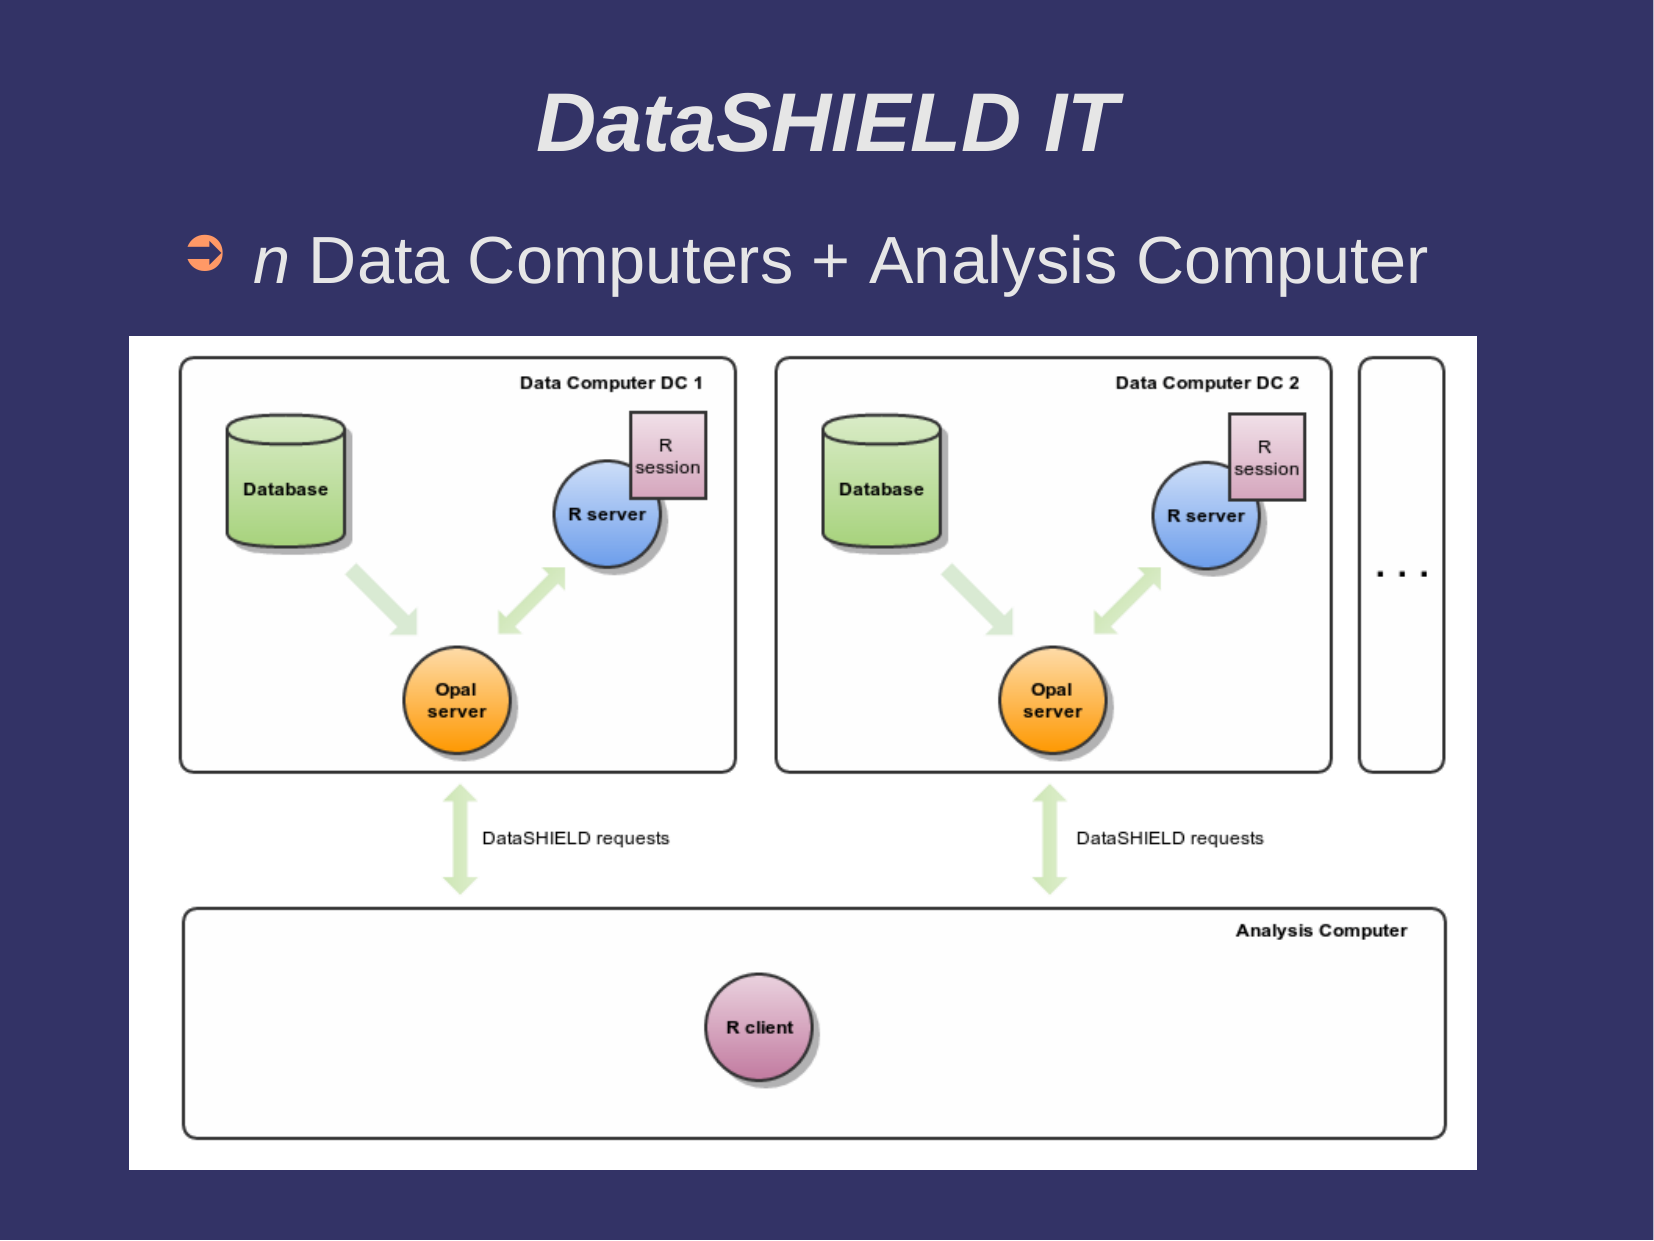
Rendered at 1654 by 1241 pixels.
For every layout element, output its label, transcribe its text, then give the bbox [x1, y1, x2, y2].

picture [129, 336, 1477, 1170]
list n Data Computers + Analysis Computer [170, 222, 1562, 1004]
title DataSHIELD IT [121, 19, 1534, 227]
